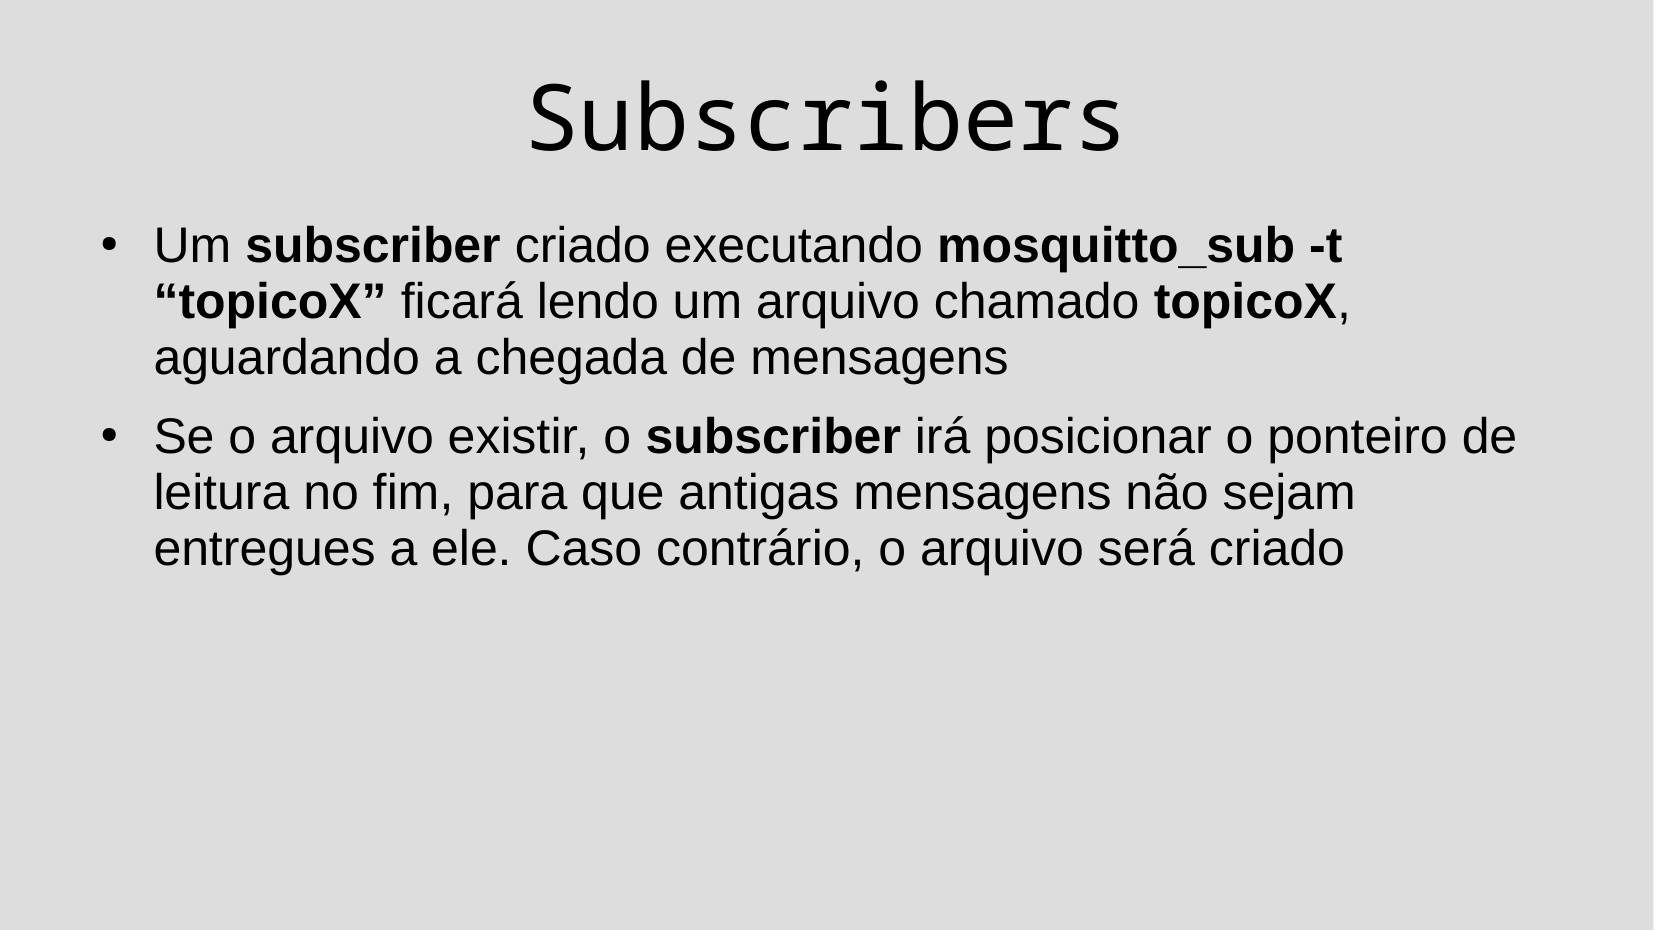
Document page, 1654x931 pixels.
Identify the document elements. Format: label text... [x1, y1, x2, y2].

title Subscribers [82, 37, 1571, 193]
list Um subscriber criado executando mosquitto_sub -t “topicoX” ficará lendo um arquivo chamado topicoX, aguardando a chegada de mensagens Se o arquivo existir, o subscriber irá posicionar o ponteiro de leitura no fim, para que antigas mensagens não sejam entregues a ele. Caso contrário, o arquivo será criado [82, 217, 1571, 758]
